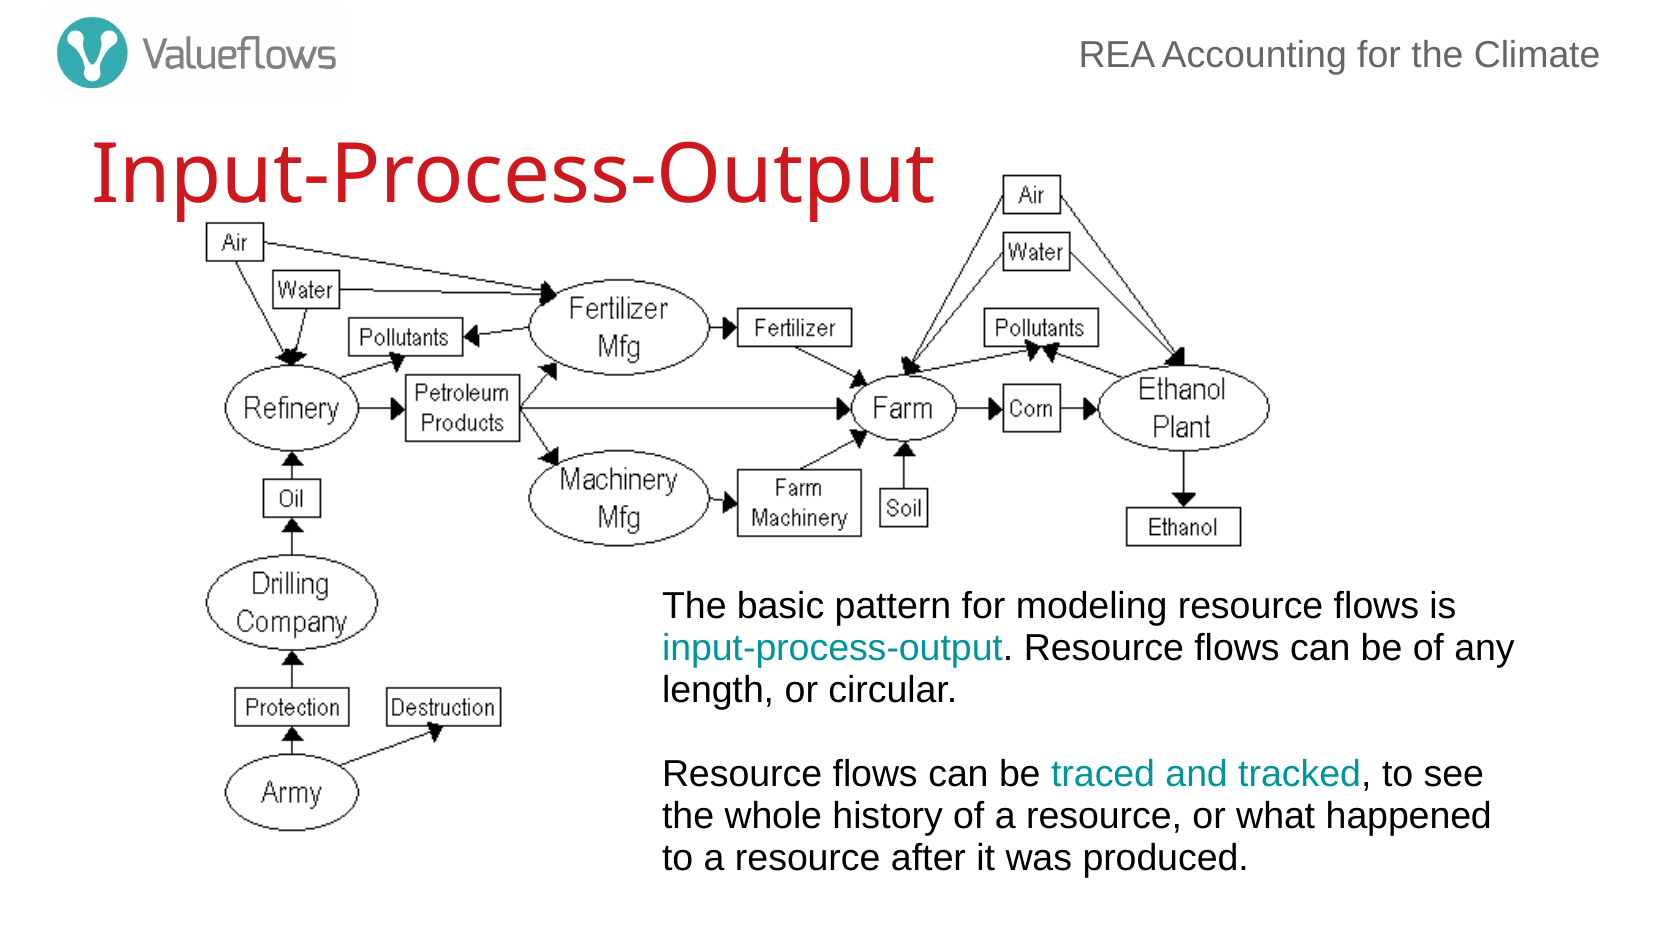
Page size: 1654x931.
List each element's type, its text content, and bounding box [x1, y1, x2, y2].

picture [195, 164, 1278, 844]
text_box Input-Process-Output [76, 105, 1007, 204]
text_box REA Accounting for the Climate [1063, 26, 1630, 84]
text_box The basic pattern for modeling resource flows is input-process-output. Resource flows can be of any length, or circular. Resource flows can be traced and tracked, to see the whole history of a resource, or what happened to a resource after it was produced. [647, 576, 1531, 901]
picture [47, 6, 346, 97]
